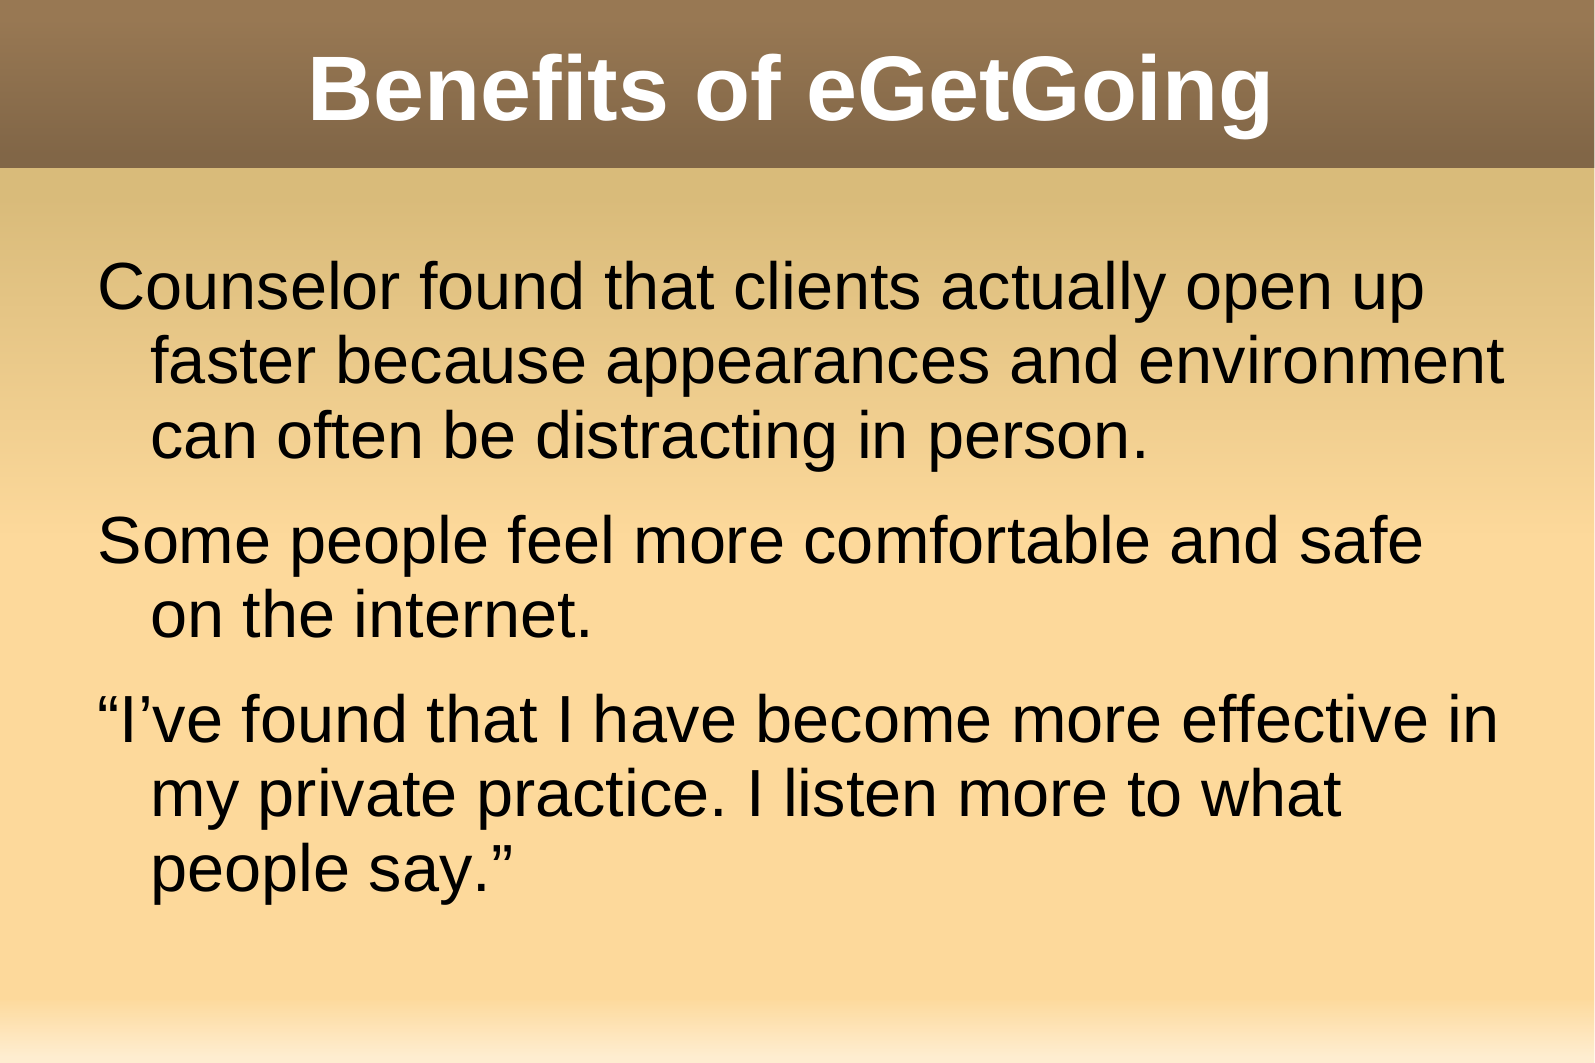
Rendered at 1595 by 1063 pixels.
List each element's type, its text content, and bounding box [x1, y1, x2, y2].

picture [0, 0, 1595, 1063]
title Benefits of eGetGoing [74, 7, 1510, 171]
list Counselor found that clients actually open up faster because appearances and environment can often be distracting in person. Some people feel more comfortable and safe on the internet. “I’ve found that I have become more effective in my private practice. I listen more to what people say.” [79, 248, 1515, 936]
